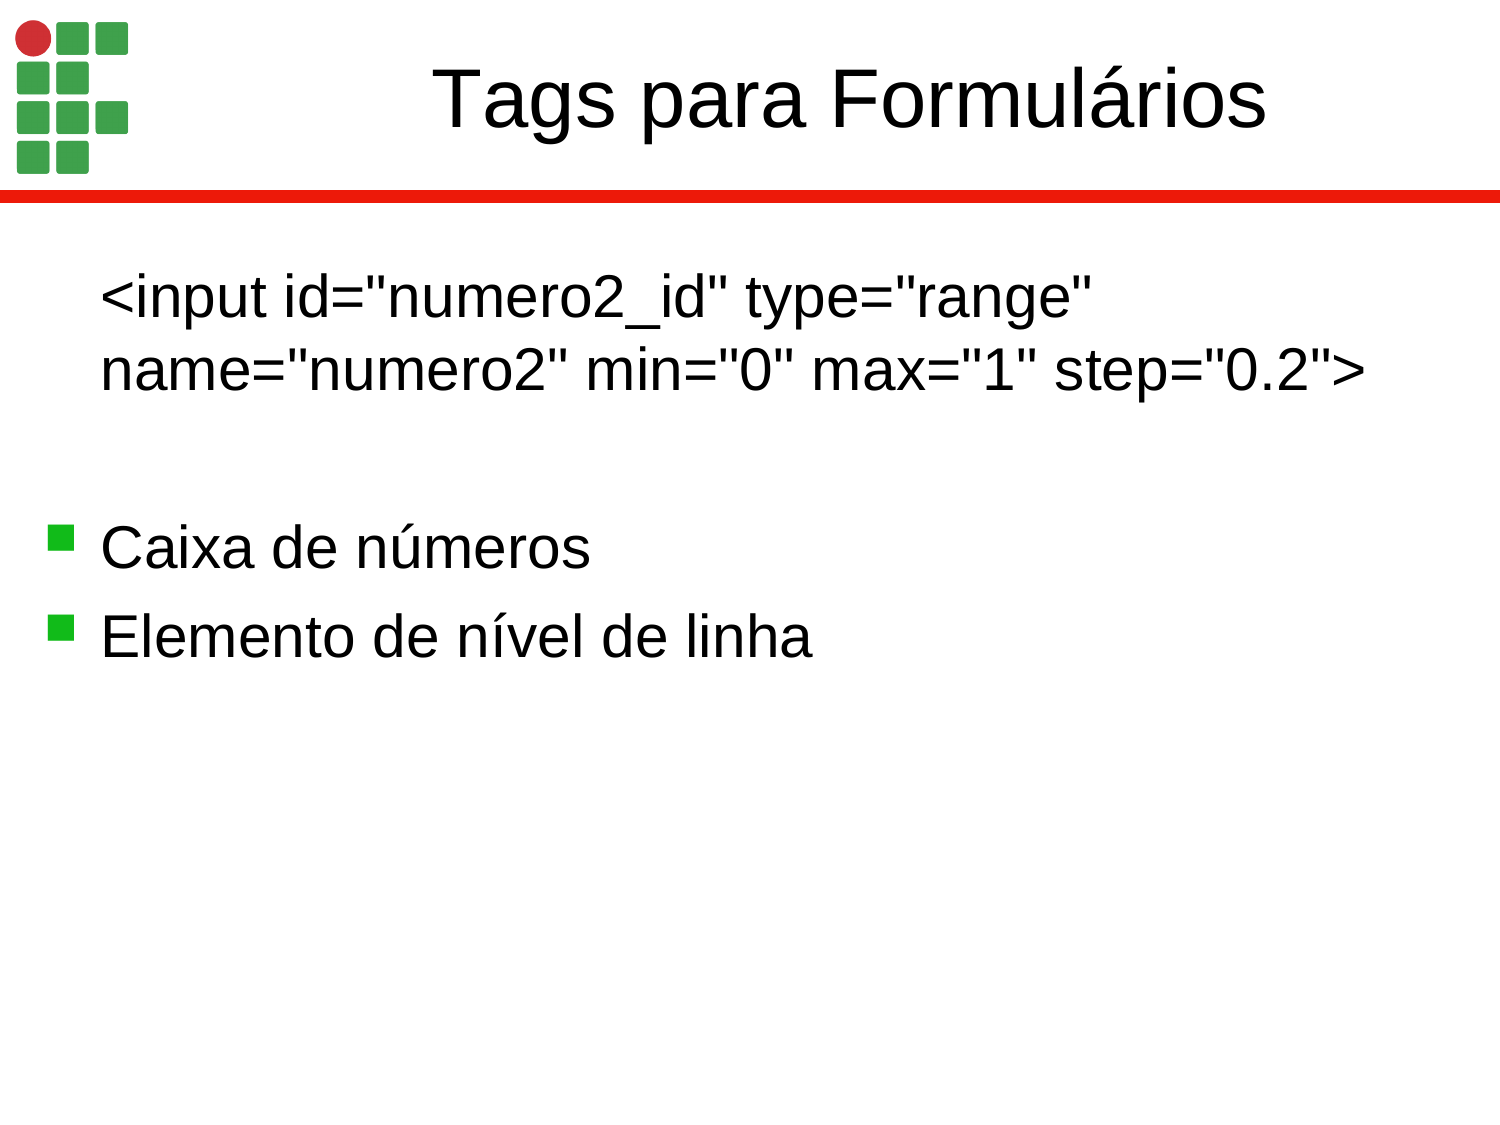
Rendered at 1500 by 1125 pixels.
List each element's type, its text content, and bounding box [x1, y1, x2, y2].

list <input id="numero2_id" type="range" name="numero2" min="0" max="1" step="0.2"> Caixa de números Elemento de nível de linha [29, 207, 1471, 1087]
picture [14, 16, 130, 178]
title Tags para Formulários [230, 0, 1471, 202]
